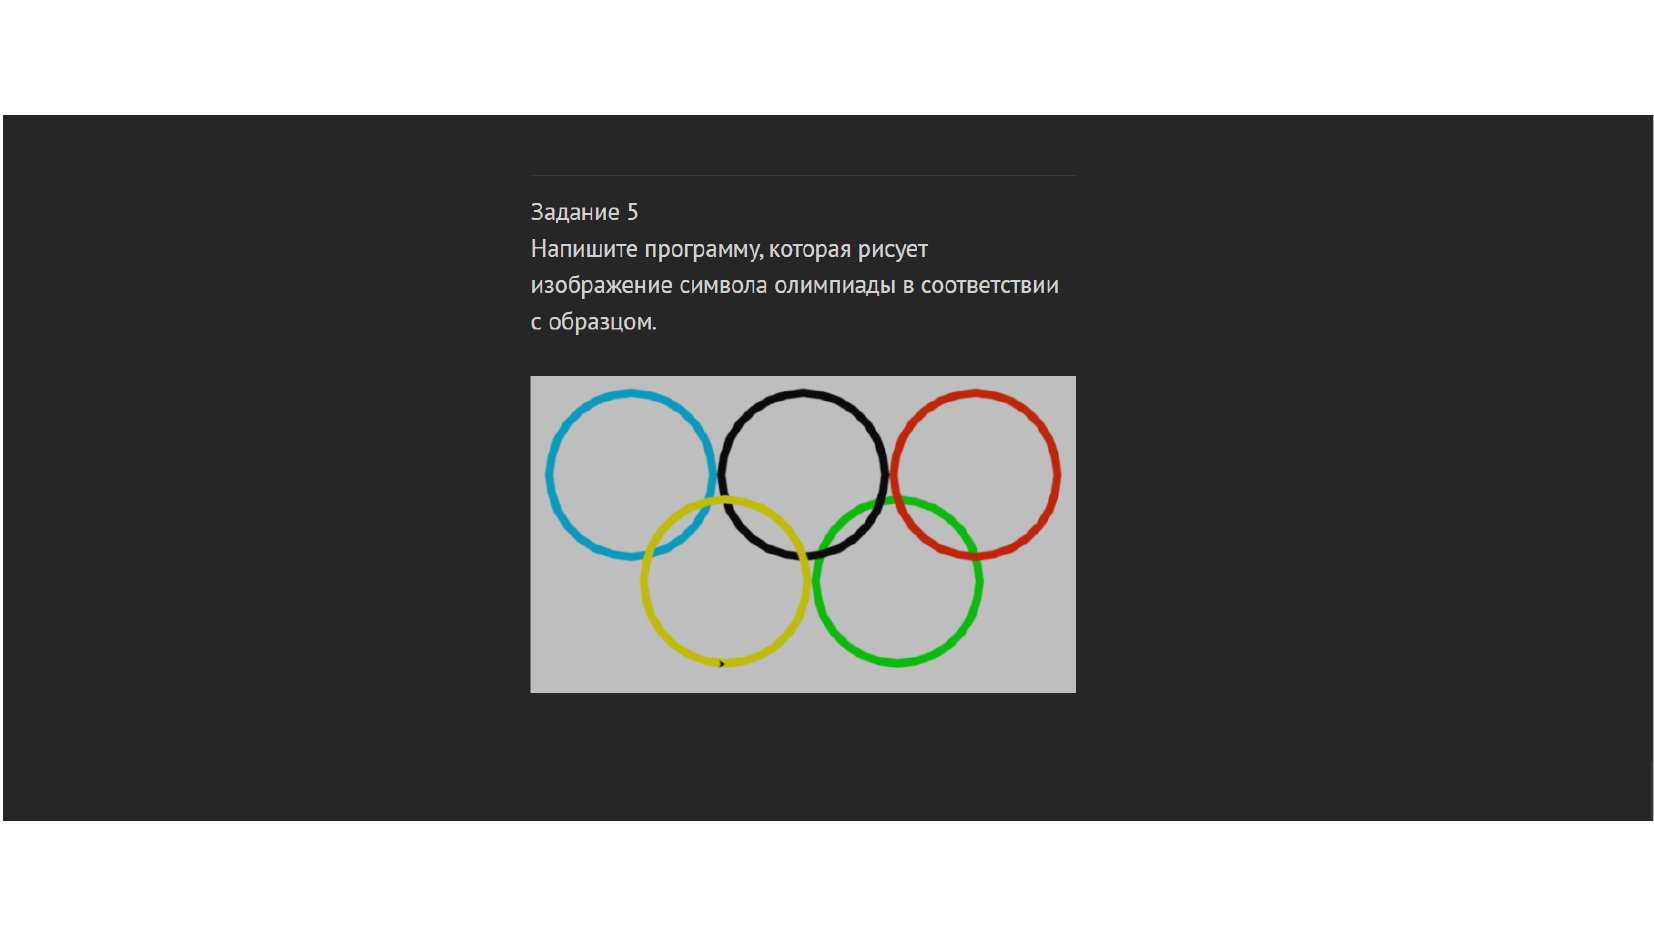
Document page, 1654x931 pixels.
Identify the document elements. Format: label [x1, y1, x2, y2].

picture [3, 115, 1654, 821]
